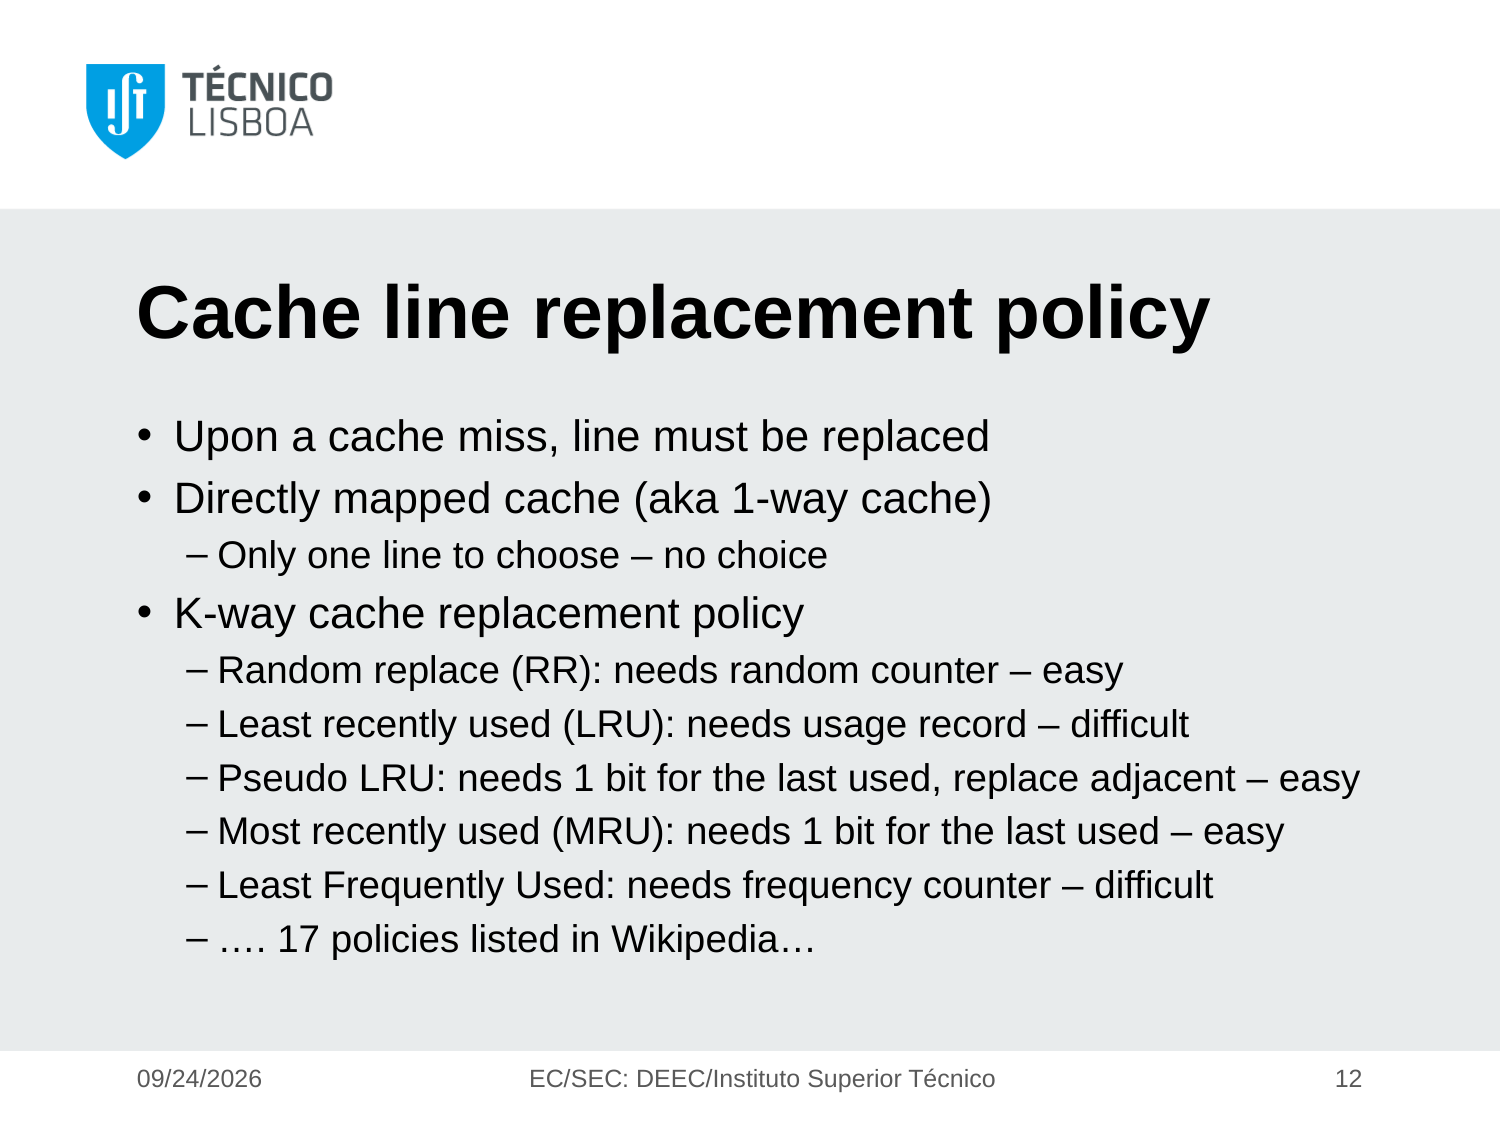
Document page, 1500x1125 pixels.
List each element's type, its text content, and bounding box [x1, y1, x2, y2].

footer EC/SEC: DEEC/Instituto Superior Técnico [512, 1052, 1021, 1103]
slide_number <number> [1077, 1052, 1378, 1103]
list Upon a cache miss, line must be replaced Directly mapped cache (aka 1-way cache) Only one line to choose – no choice K-way cache replacement policy Random replace (RR): needs random counter – easy Least recently used (LRU): needs usage record – difficult Pseudo LRU: needs 1 bit for the last used, replace adjacent – easy Most recently used (MRU): needs 1 bit for the last used – easy Least Frequently Used: needs frequency counter – difficult …. 17 policies listed in Wikipedia… [121, 400, 1378, 1005]
picture [0, 0, 1500, 1125]
title Cache line replacement policy [121, 237, 1378, 381]
slide_number 12/17/2020 [121, 1052, 425, 1103]
